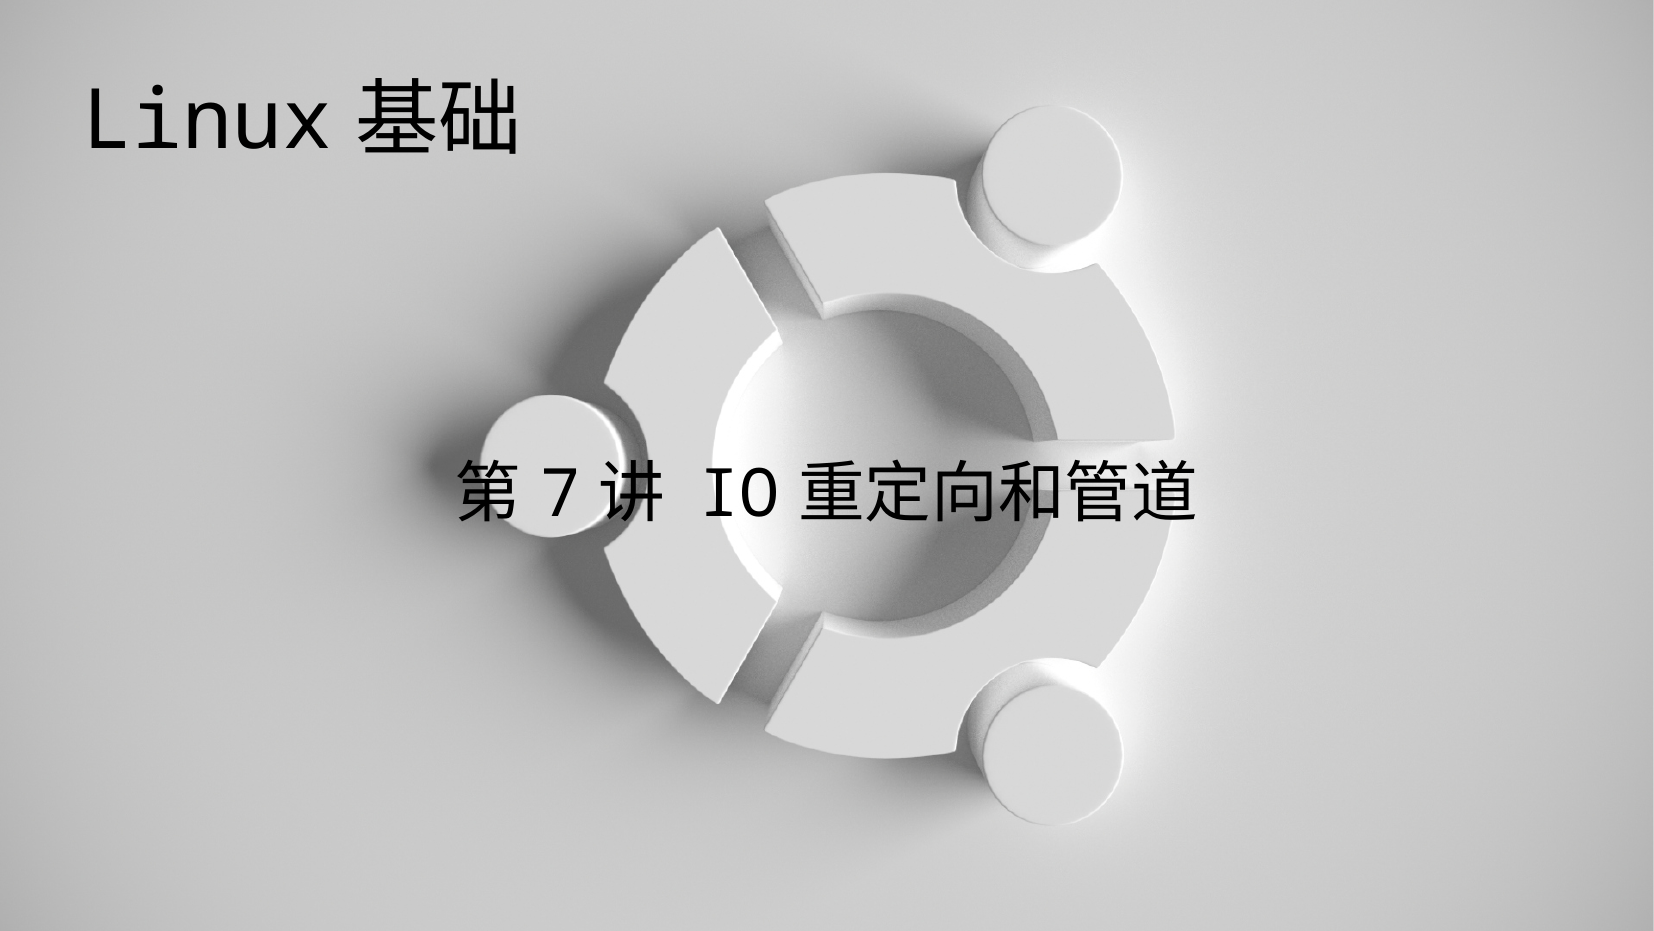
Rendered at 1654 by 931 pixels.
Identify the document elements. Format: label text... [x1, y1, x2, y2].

picture [0, 0, 1654, 931]
subtitle 第7讲 IO重定向和管道 [82, 217, 1571, 758]
title Linux基础 [82, 37, 1571, 189]
